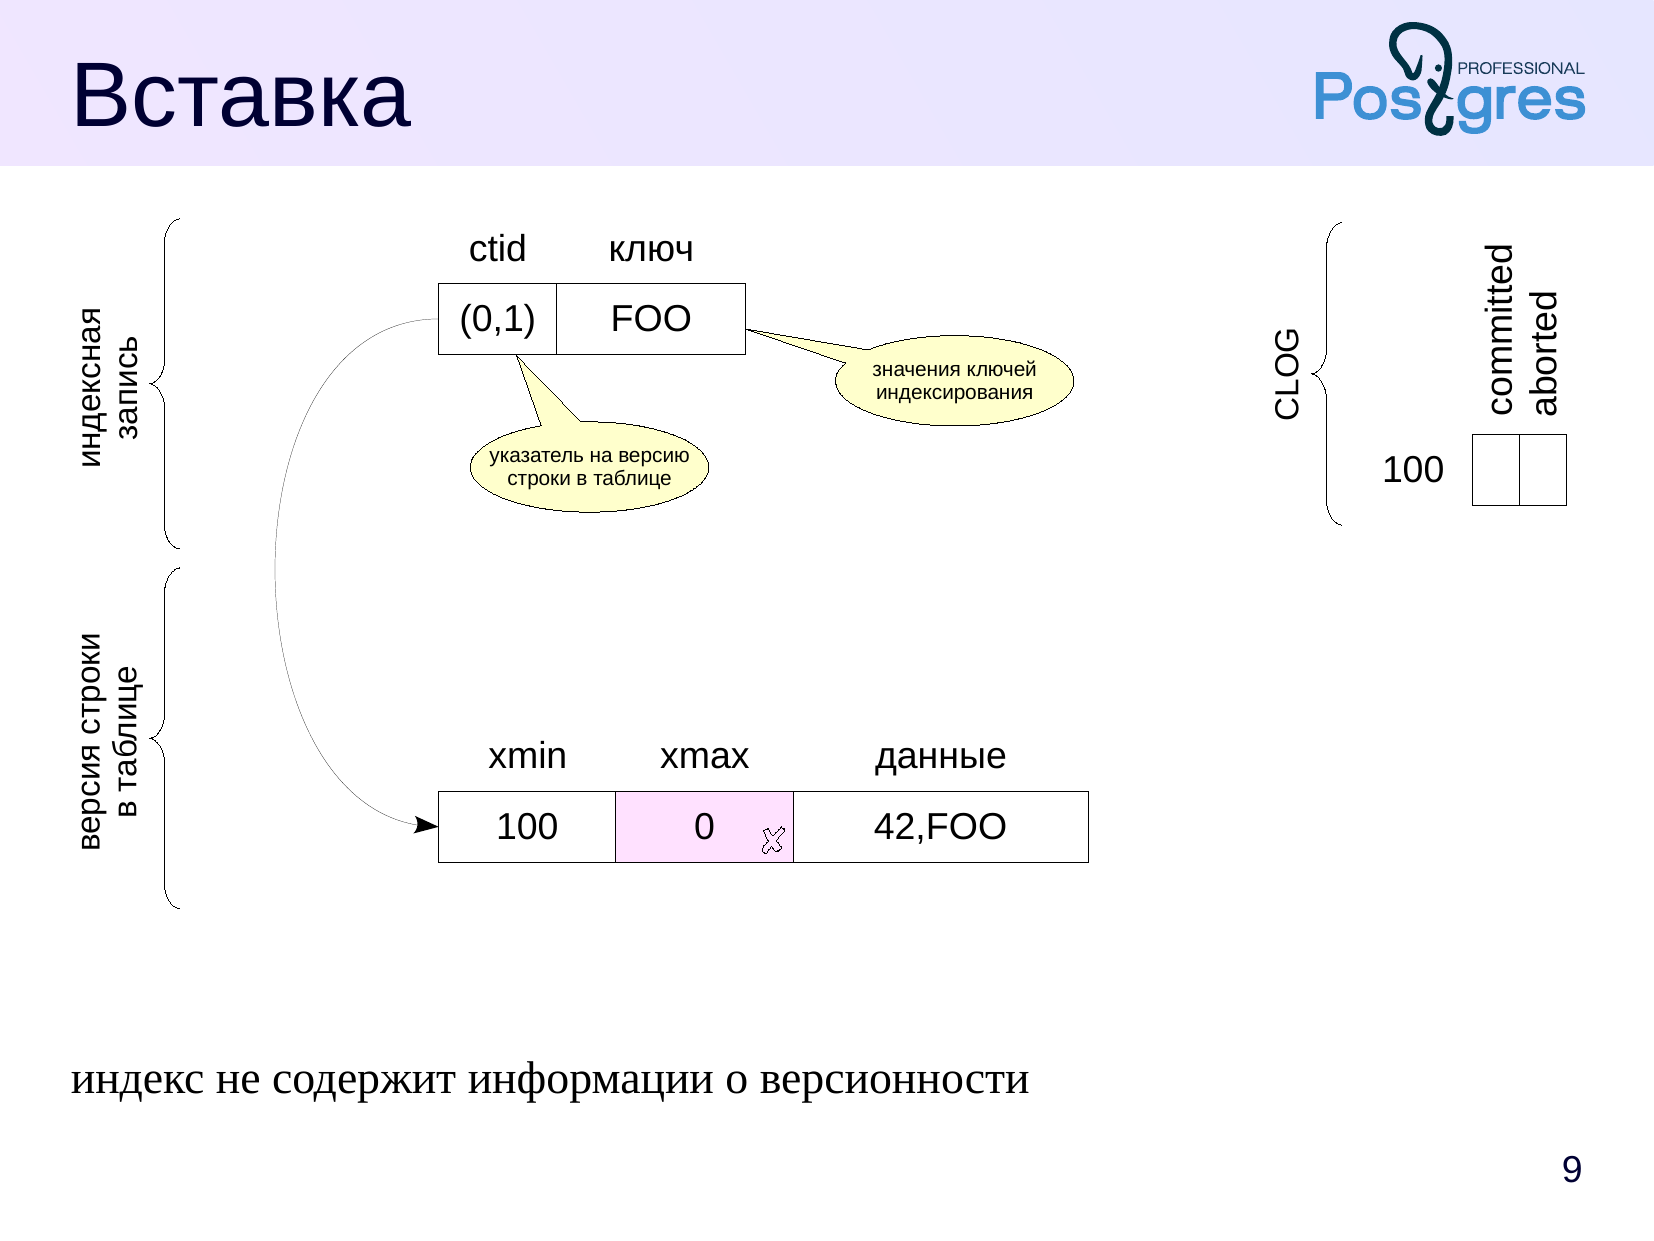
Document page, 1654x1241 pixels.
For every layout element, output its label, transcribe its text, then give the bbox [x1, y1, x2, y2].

text_box CLOG [1260, 223, 1314, 526]
text_box индексная запись [44, 220, 171, 556]
text_box aborted [1519, 236, 1567, 433]
text_box committed [1472, 236, 1519, 432]
text_box FOO [556, 283, 746, 355]
text_box [762, 826, 785, 854]
text_box данные [823, 720, 1059, 791]
text_box 0 [615, 791, 793, 863]
text_box [1472, 434, 1567, 506]
title Вставка [70, 43, 1241, 147]
text_box (0,1) [438, 283, 556, 355]
text_box xmin [468, 720, 587, 791]
text_box 100 [1354, 434, 1472, 506]
text_box xmax [645, 720, 765, 791]
text_box 42,FOO [793, 791, 1089, 863]
text_box версия строки в таблице [62, 569, 188, 915]
text_box ctid [438, 212, 556, 283]
text_box значения ключей индексирования [746, 329, 1074, 426]
list индекс не содержит информации о версионности [70, 240, 1583, 1141]
text_box 100 [438, 791, 615, 863]
text_box указатель на версию строки в таблице [470, 355, 709, 513]
text_box ключ [556, 212, 746, 283]
